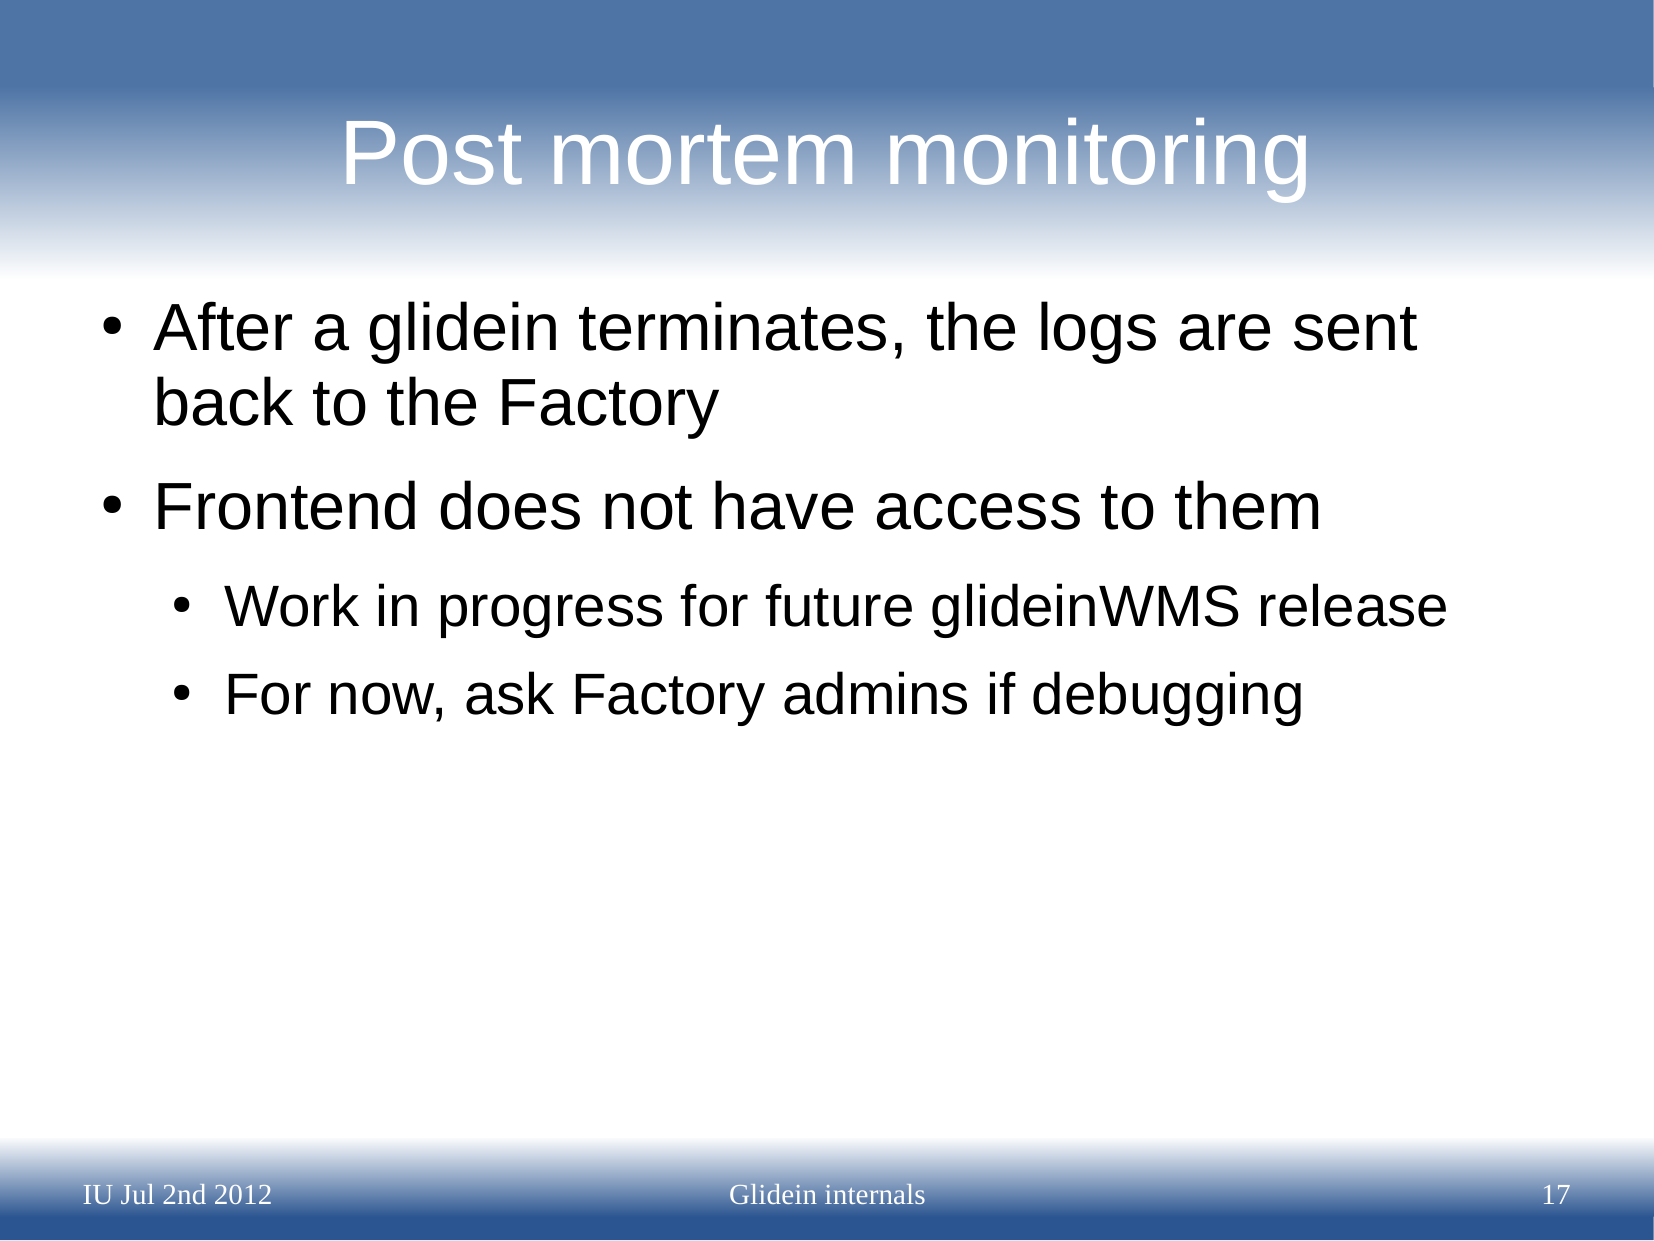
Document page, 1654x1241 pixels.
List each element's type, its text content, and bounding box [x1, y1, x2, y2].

title Post mortem monitoring [82, 56, 1571, 250]
list After a glidein terminates, the logs are sent back to the Factory Frontend does not have access to them Work in progress for future glideinWMS release For now, ask Factory admins if debugging [82, 290, 1571, 1109]
